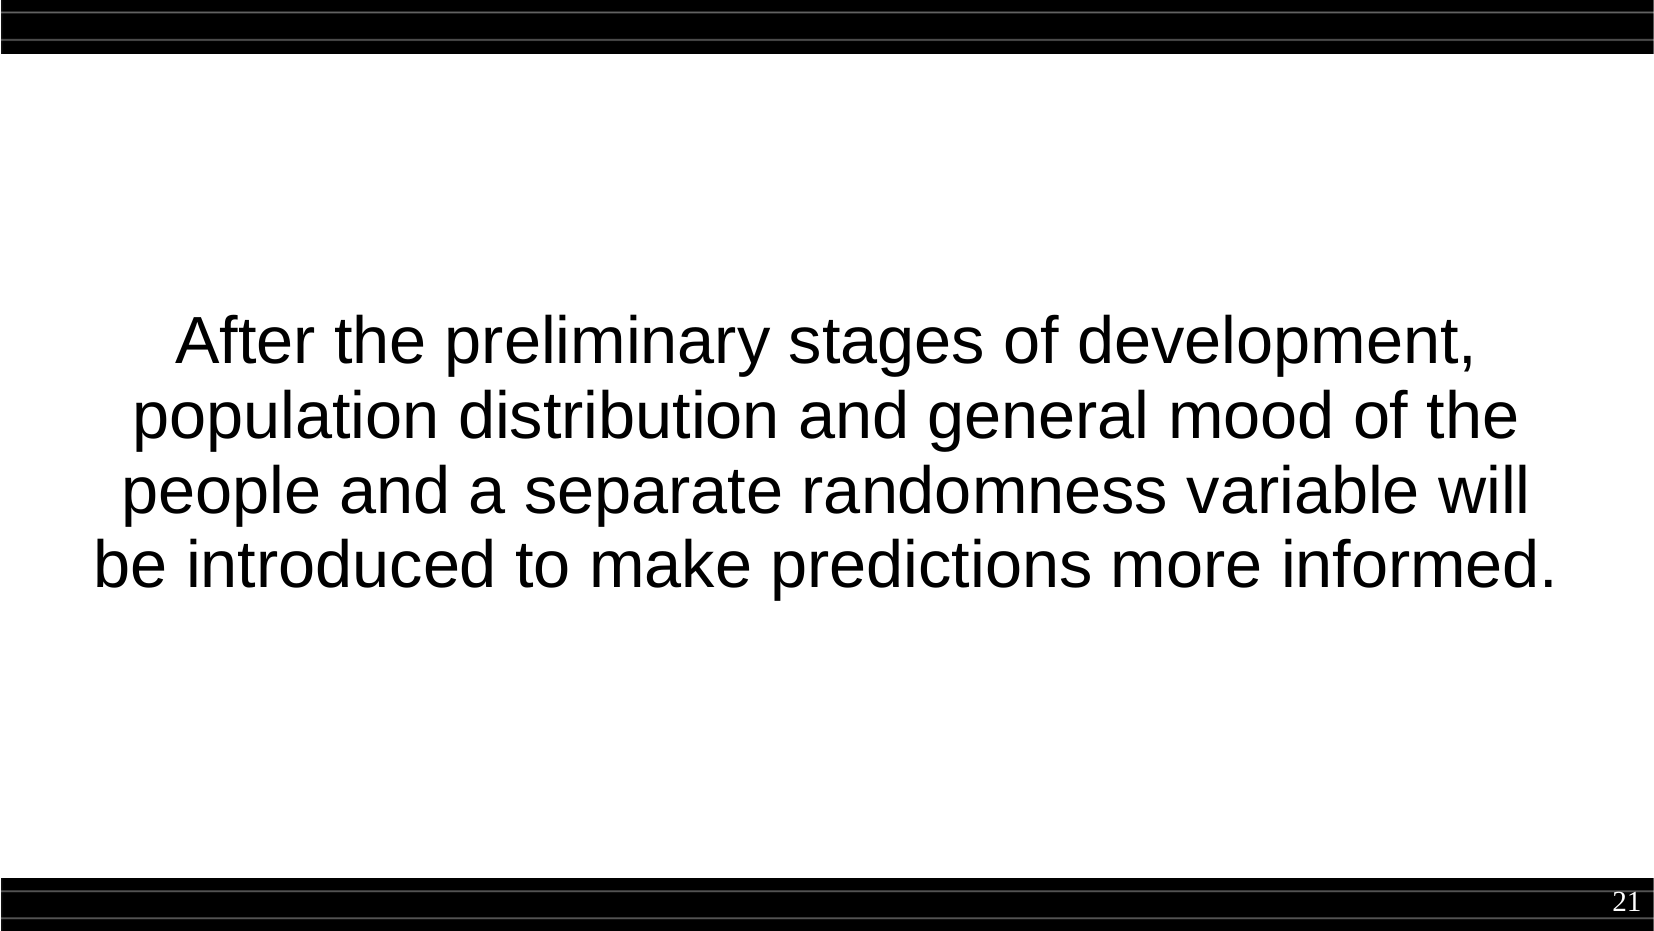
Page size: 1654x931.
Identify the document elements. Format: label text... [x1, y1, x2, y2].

picture [1, 0, 1654, 54]
subtitle After the preliminary stages of development, population distribution and general mood of the people and a separate randomness variable will be introduced to make predictions more informed. [82, 92, 1571, 813]
picture [1, 878, 1654, 931]
